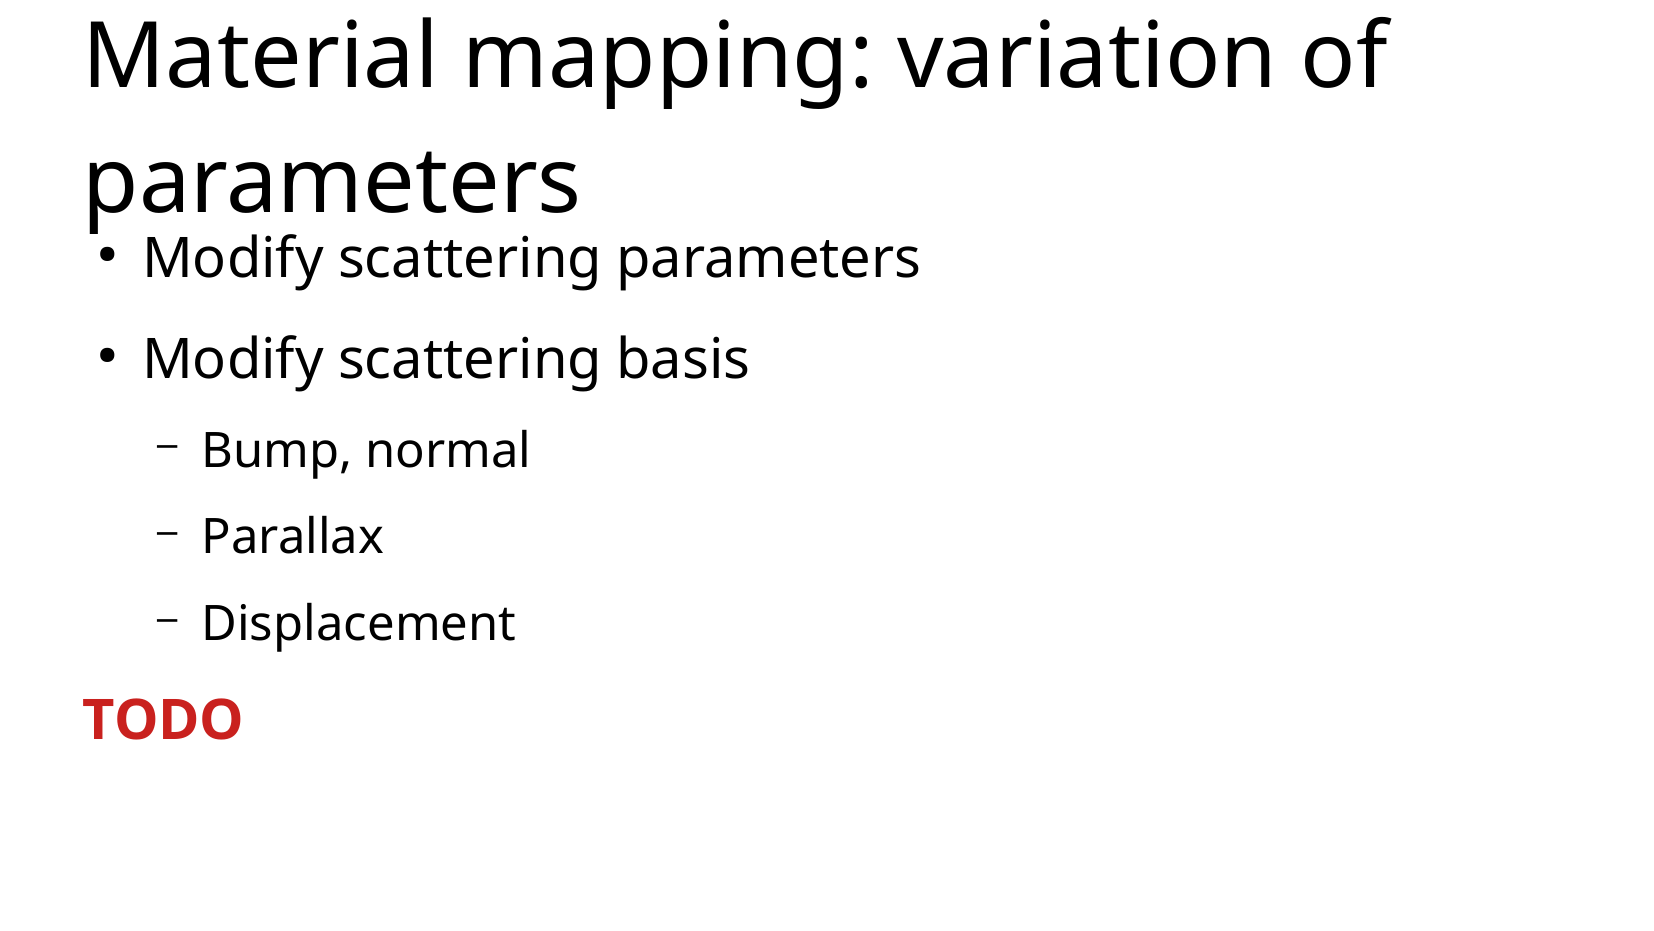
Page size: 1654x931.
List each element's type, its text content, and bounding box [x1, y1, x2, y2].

list Modify scattering parameters Modify scattering basis Bump, normal Parallax Displacement TODO [82, 217, 1571, 758]
title Material mapping: variation of parameters [82, 37, 1571, 193]
